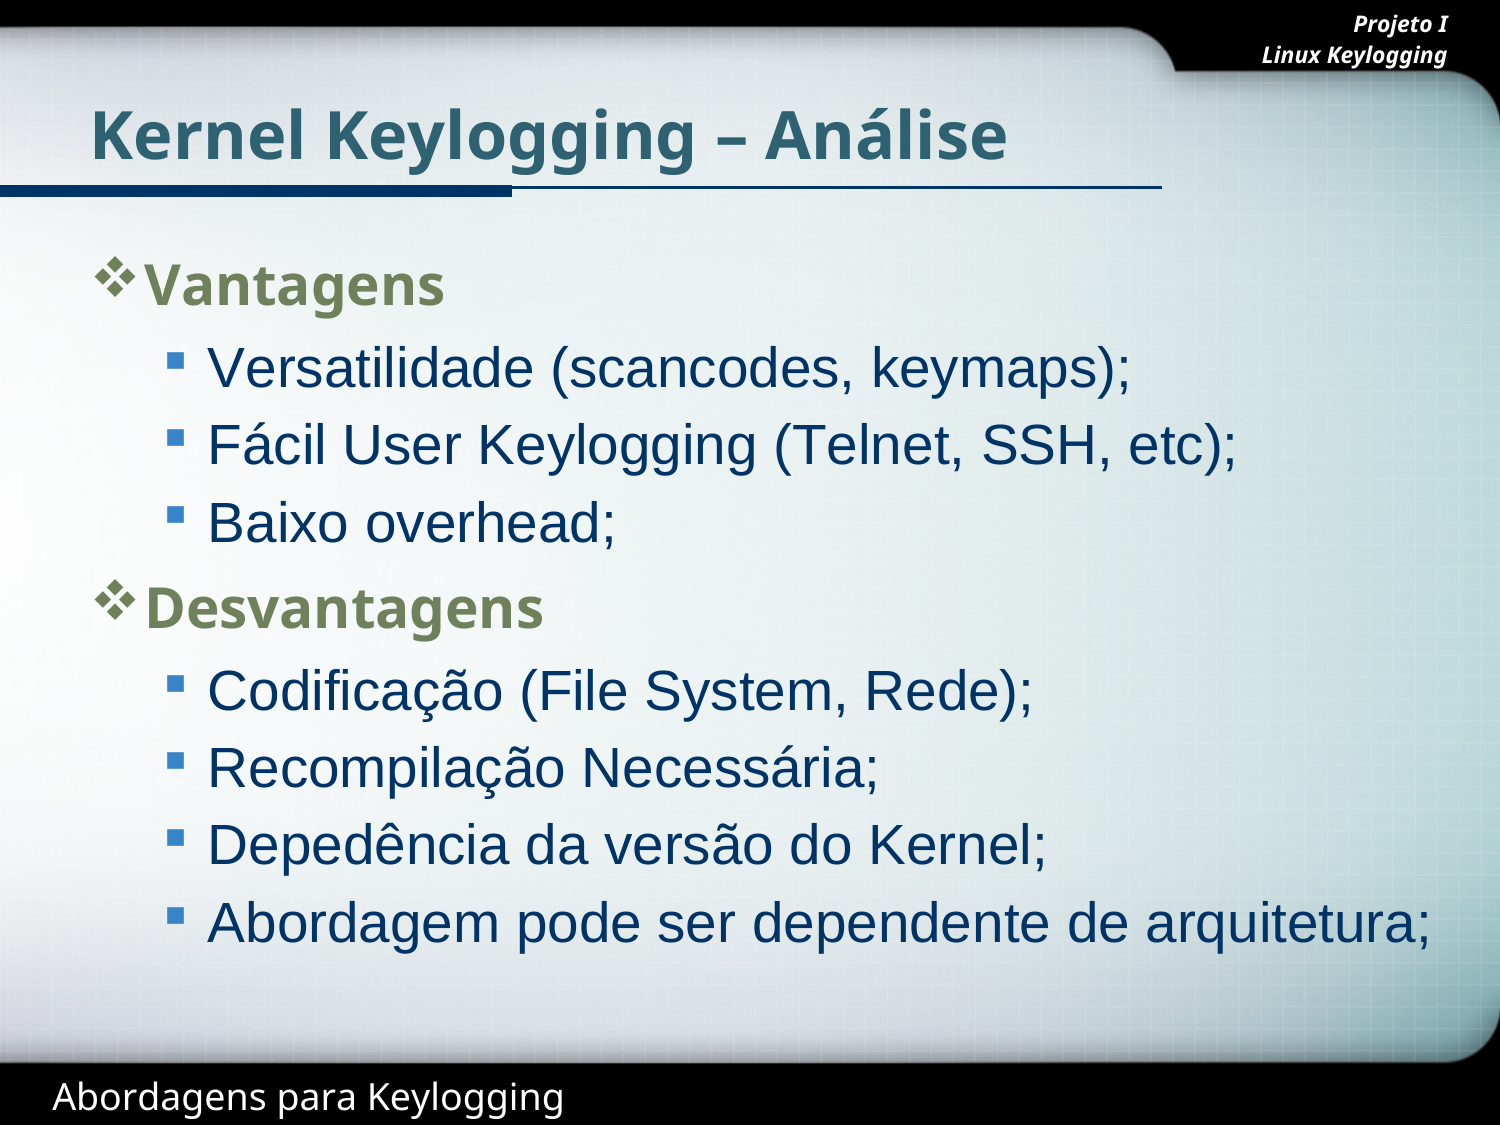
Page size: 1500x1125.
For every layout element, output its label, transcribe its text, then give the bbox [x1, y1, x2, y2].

text_box Abordagens para Keylogging [37, 1065, 976, 1125]
title Kernel Keylogging – Análise [75, 85, 1338, 182]
list Vantagens Versatilidade (scancodes, keymaps); Fácil User Keylogging (Telnet, SSH, etc); Baixo overhead; Desvantagens Codificação (File System, Rede); Recompilação Necessária; Depedência da versão do Kernel; Abordagem pode ser dependente de arquitetura; [75, 237, 1463, 1013]
picture [0, 0, 1500, 1125]
